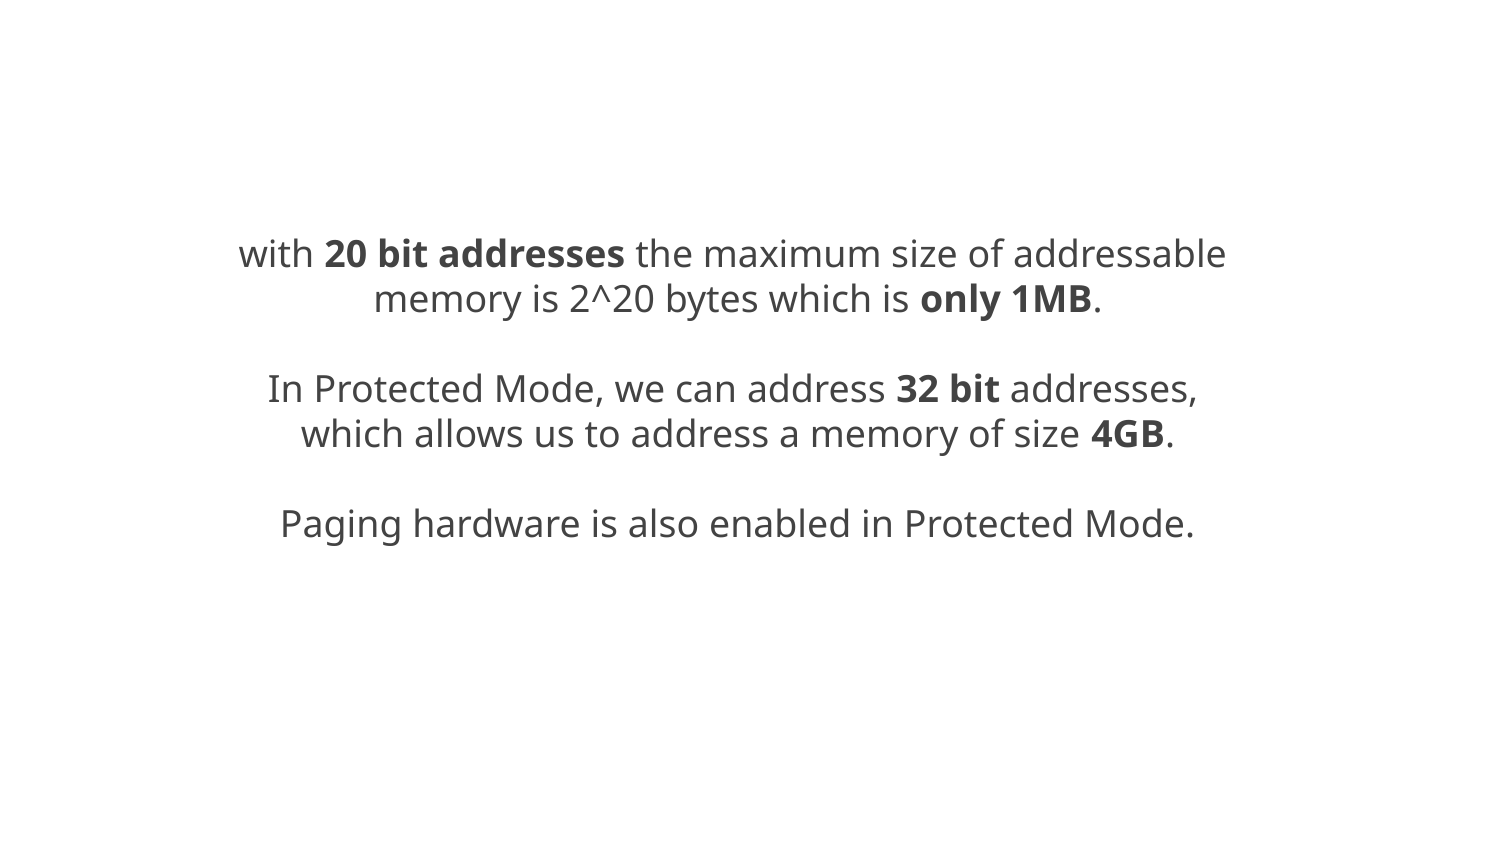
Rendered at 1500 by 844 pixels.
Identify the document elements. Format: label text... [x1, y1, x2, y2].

text_box with 20 bit addresses the maximum size of addressable memory is 2^20 bytes which is only 1MB. In Protected Mode, we can address 32 bit addresses, which allows us to address a memory of size 4GB. Paging hardware is also enabled in Protected Mode. [151, 125, 1325, 844]
